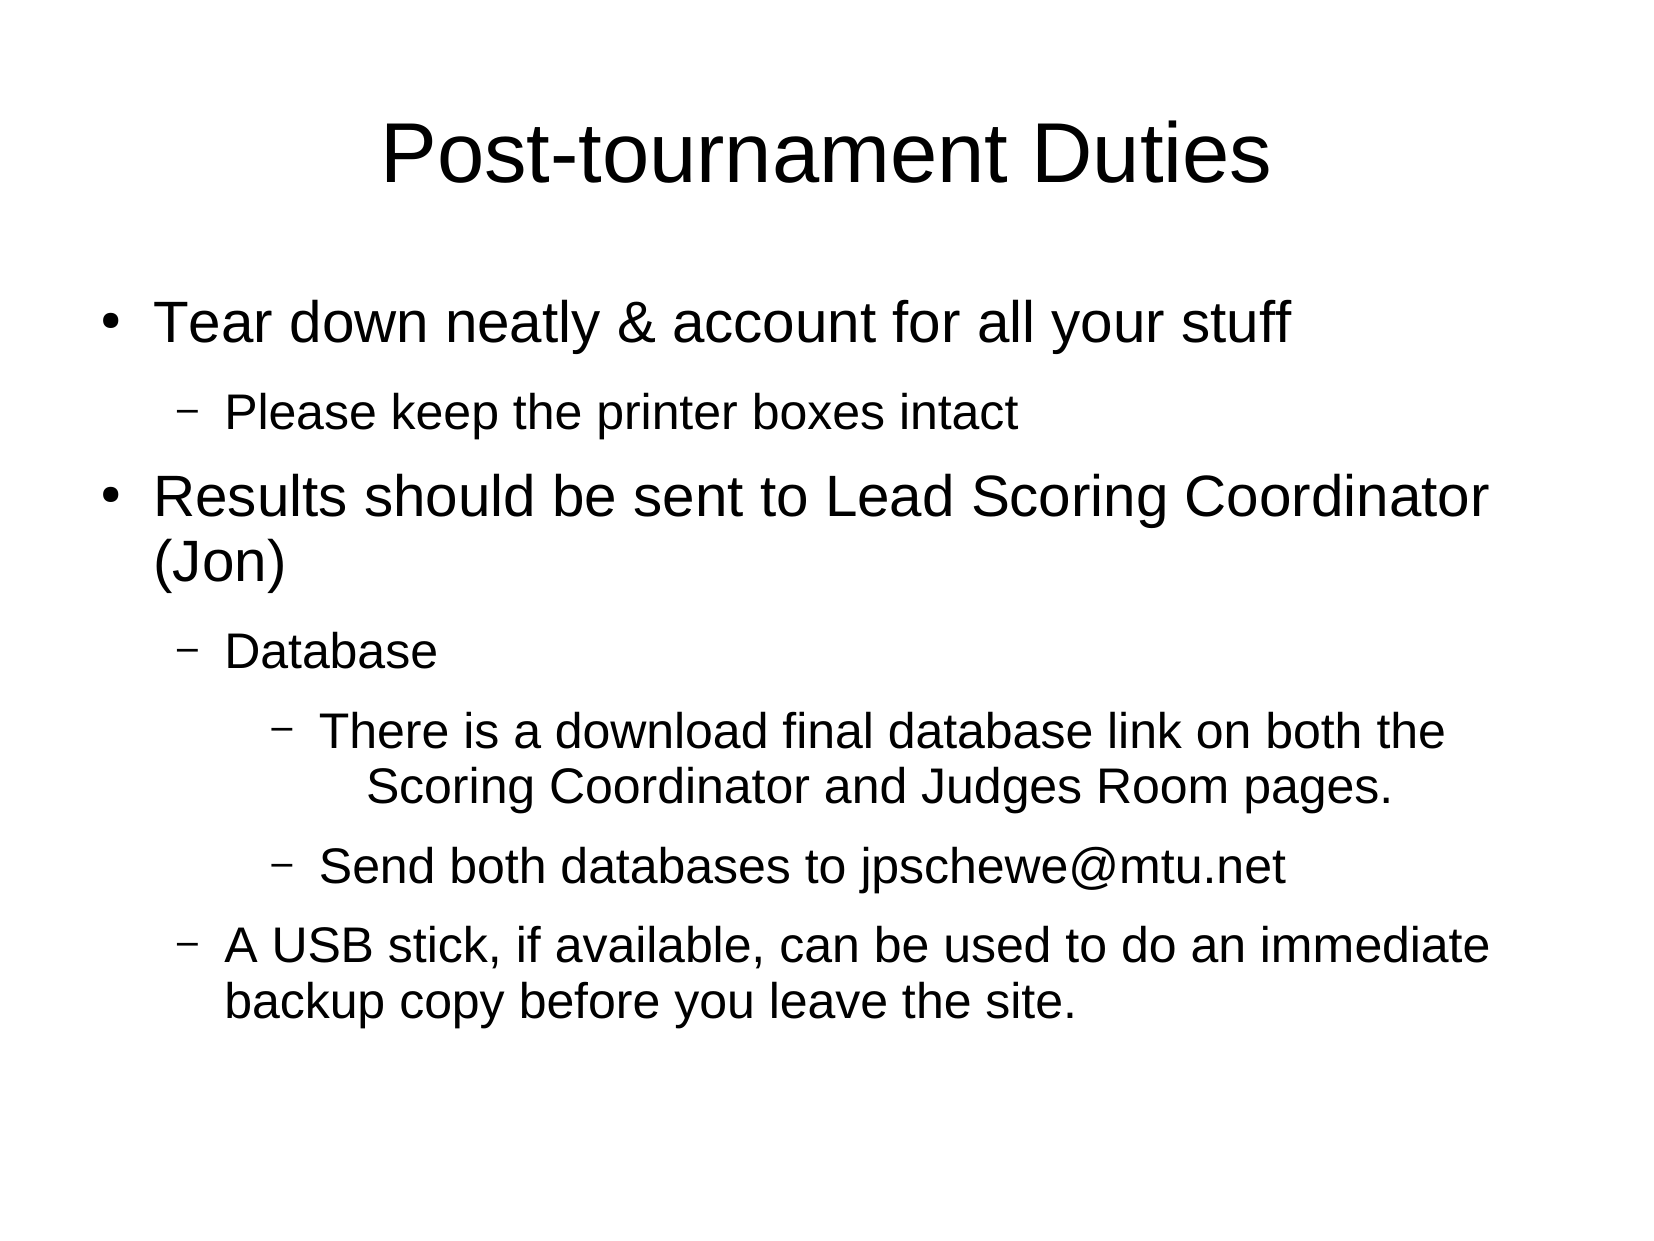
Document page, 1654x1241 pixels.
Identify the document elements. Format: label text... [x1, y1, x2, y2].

list Tear down neatly & account for all your stuff Please keep the printer boxes intact Results should be sent to Lead Scoring Coordinator (Jon) Database There is a download final database link on both the Scoring Coordinator and Judges Room pages. Send both databases to jpschewe@mtu.net A USB stick, if available, can be used to do an immediate backup copy before you leave the site. [82, 290, 1571, 1145]
title Post-tournament Duties [82, 56, 1571, 250]
